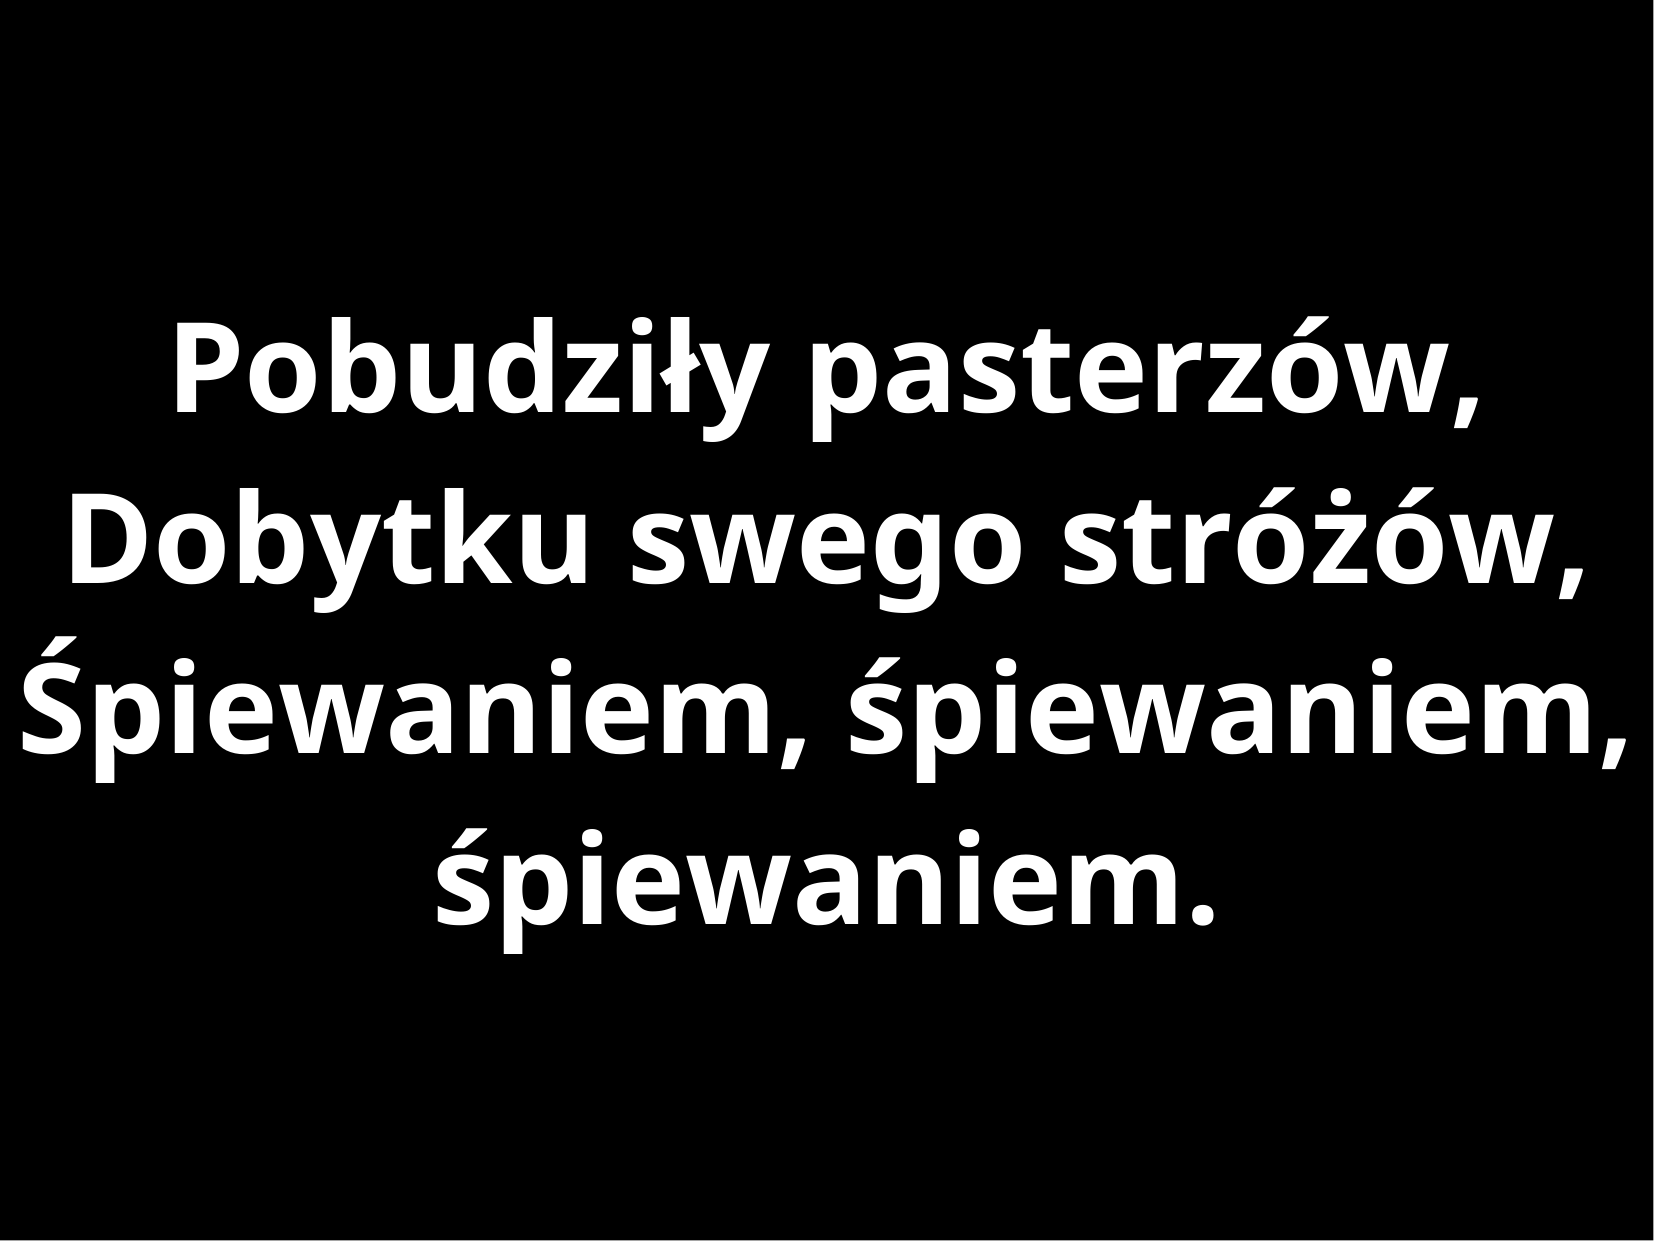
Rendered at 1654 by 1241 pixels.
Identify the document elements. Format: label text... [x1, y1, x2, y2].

title Pobudziły pasterzów, Dobytku swego stróżów, Śpiewaniem, śpiewaniem, śpiewaniem. [0, 0, 1654, 1241]
